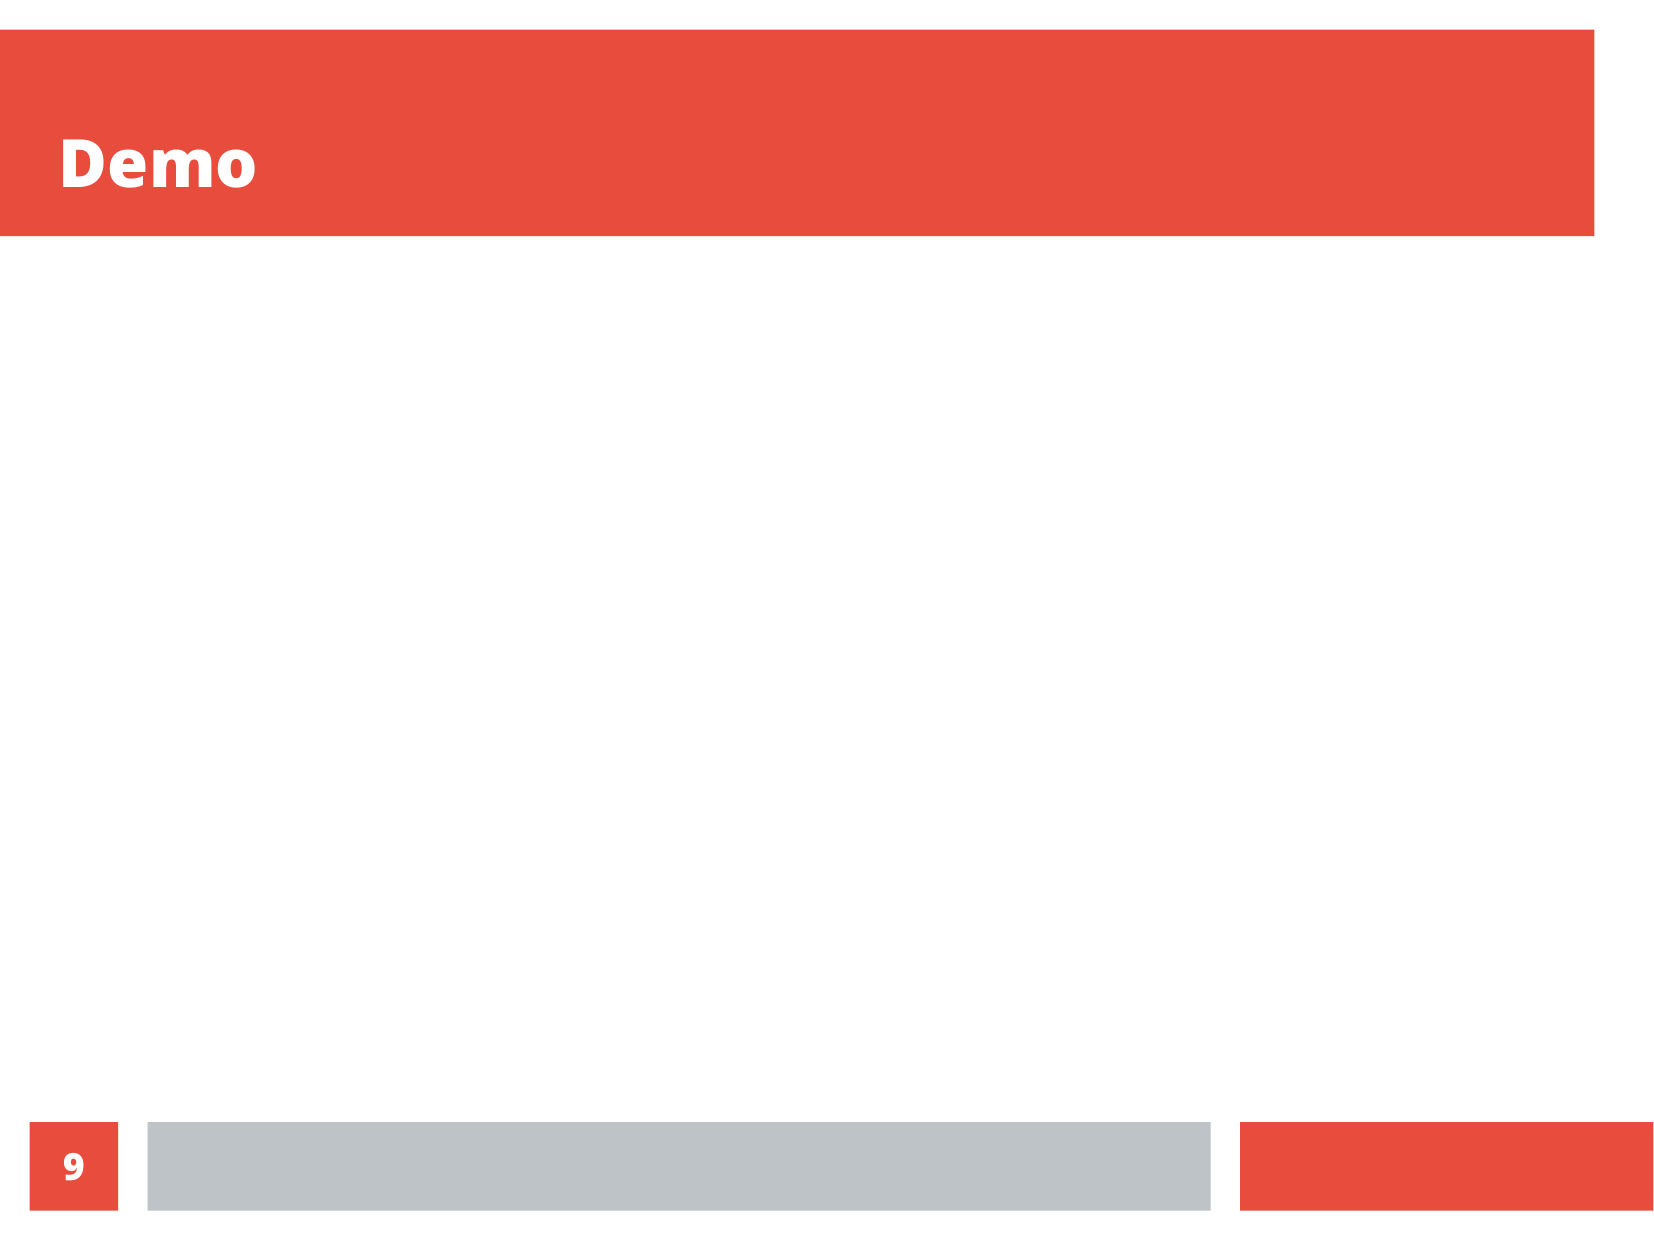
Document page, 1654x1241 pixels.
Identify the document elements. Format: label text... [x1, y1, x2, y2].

title Demo [59, 59, 1595, 207]
